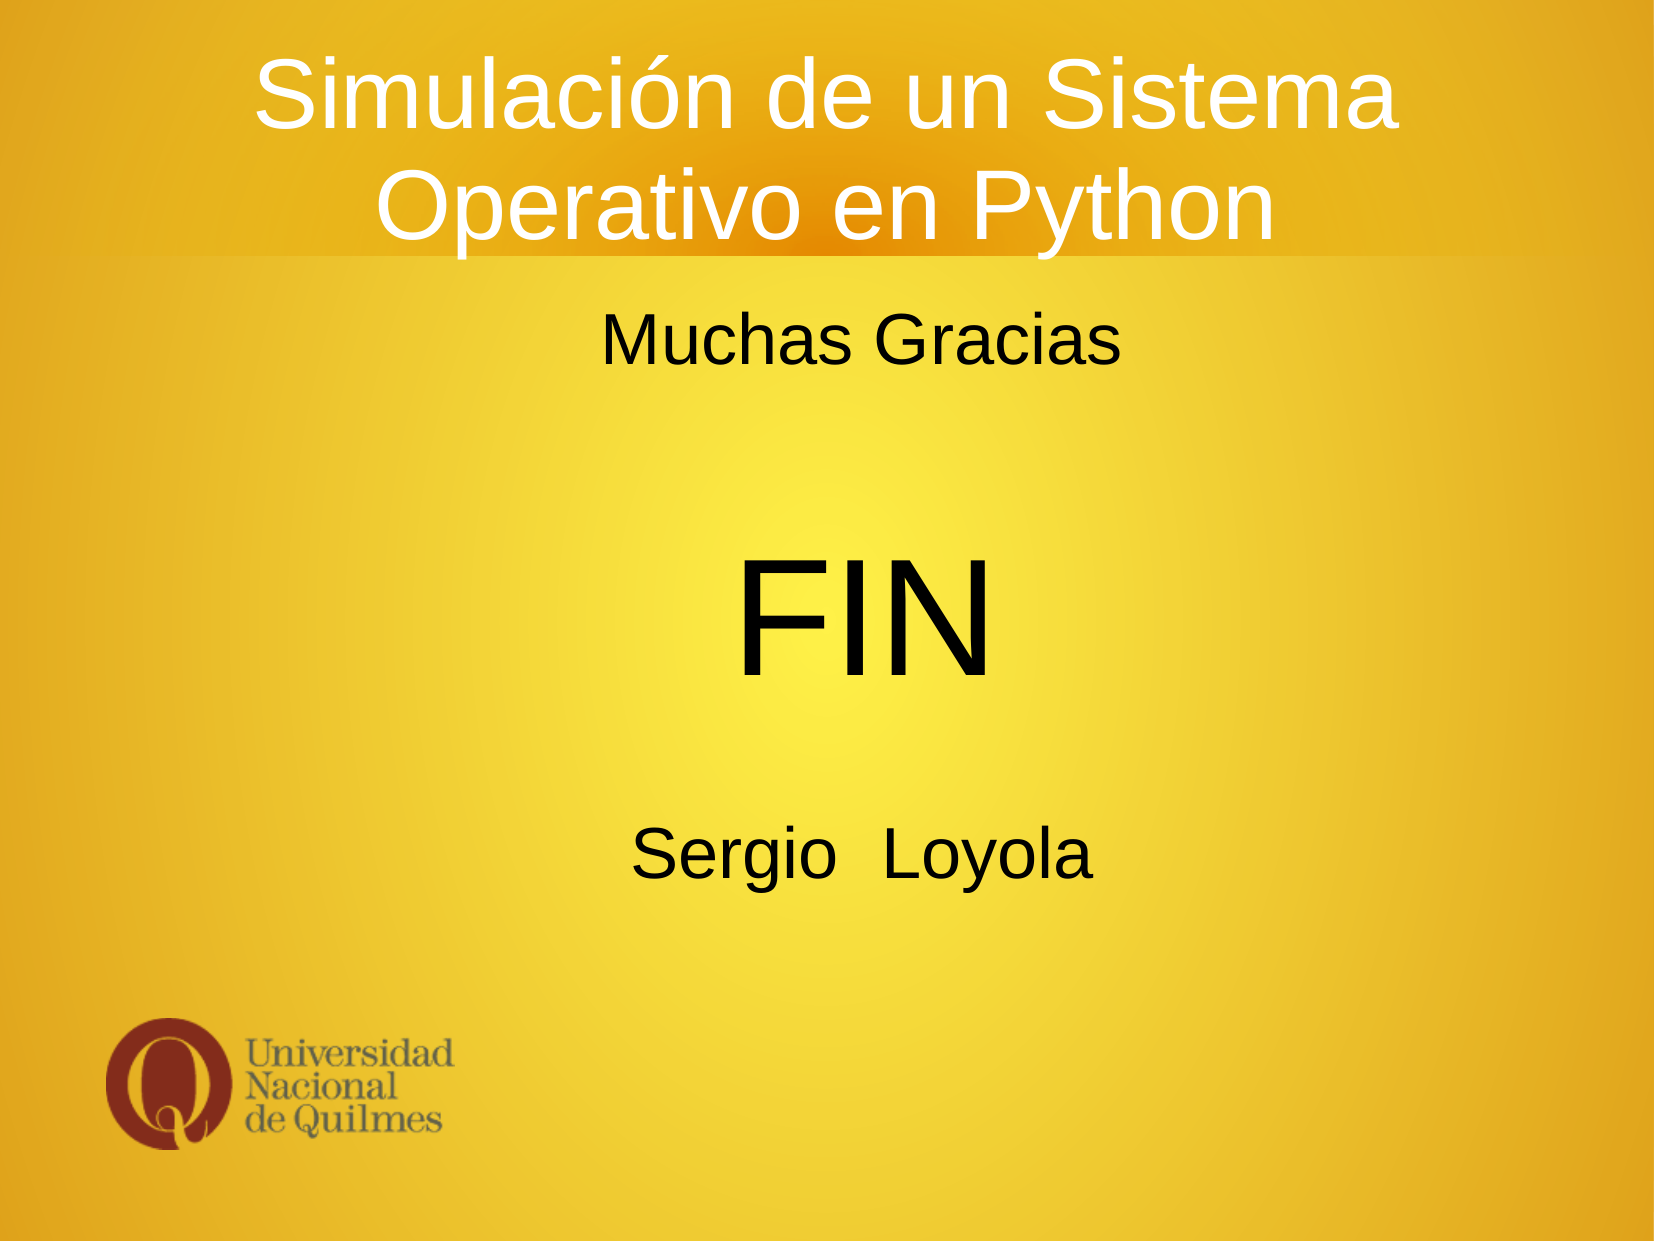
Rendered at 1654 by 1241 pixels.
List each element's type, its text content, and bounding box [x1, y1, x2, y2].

title Simulación de un Sistema Operativo en Python [82, 38, 1571, 261]
picture [106, 1018, 455, 1150]
list Muchas Gracias FIN Sergio Loyola [82, 299, 1571, 1019]
